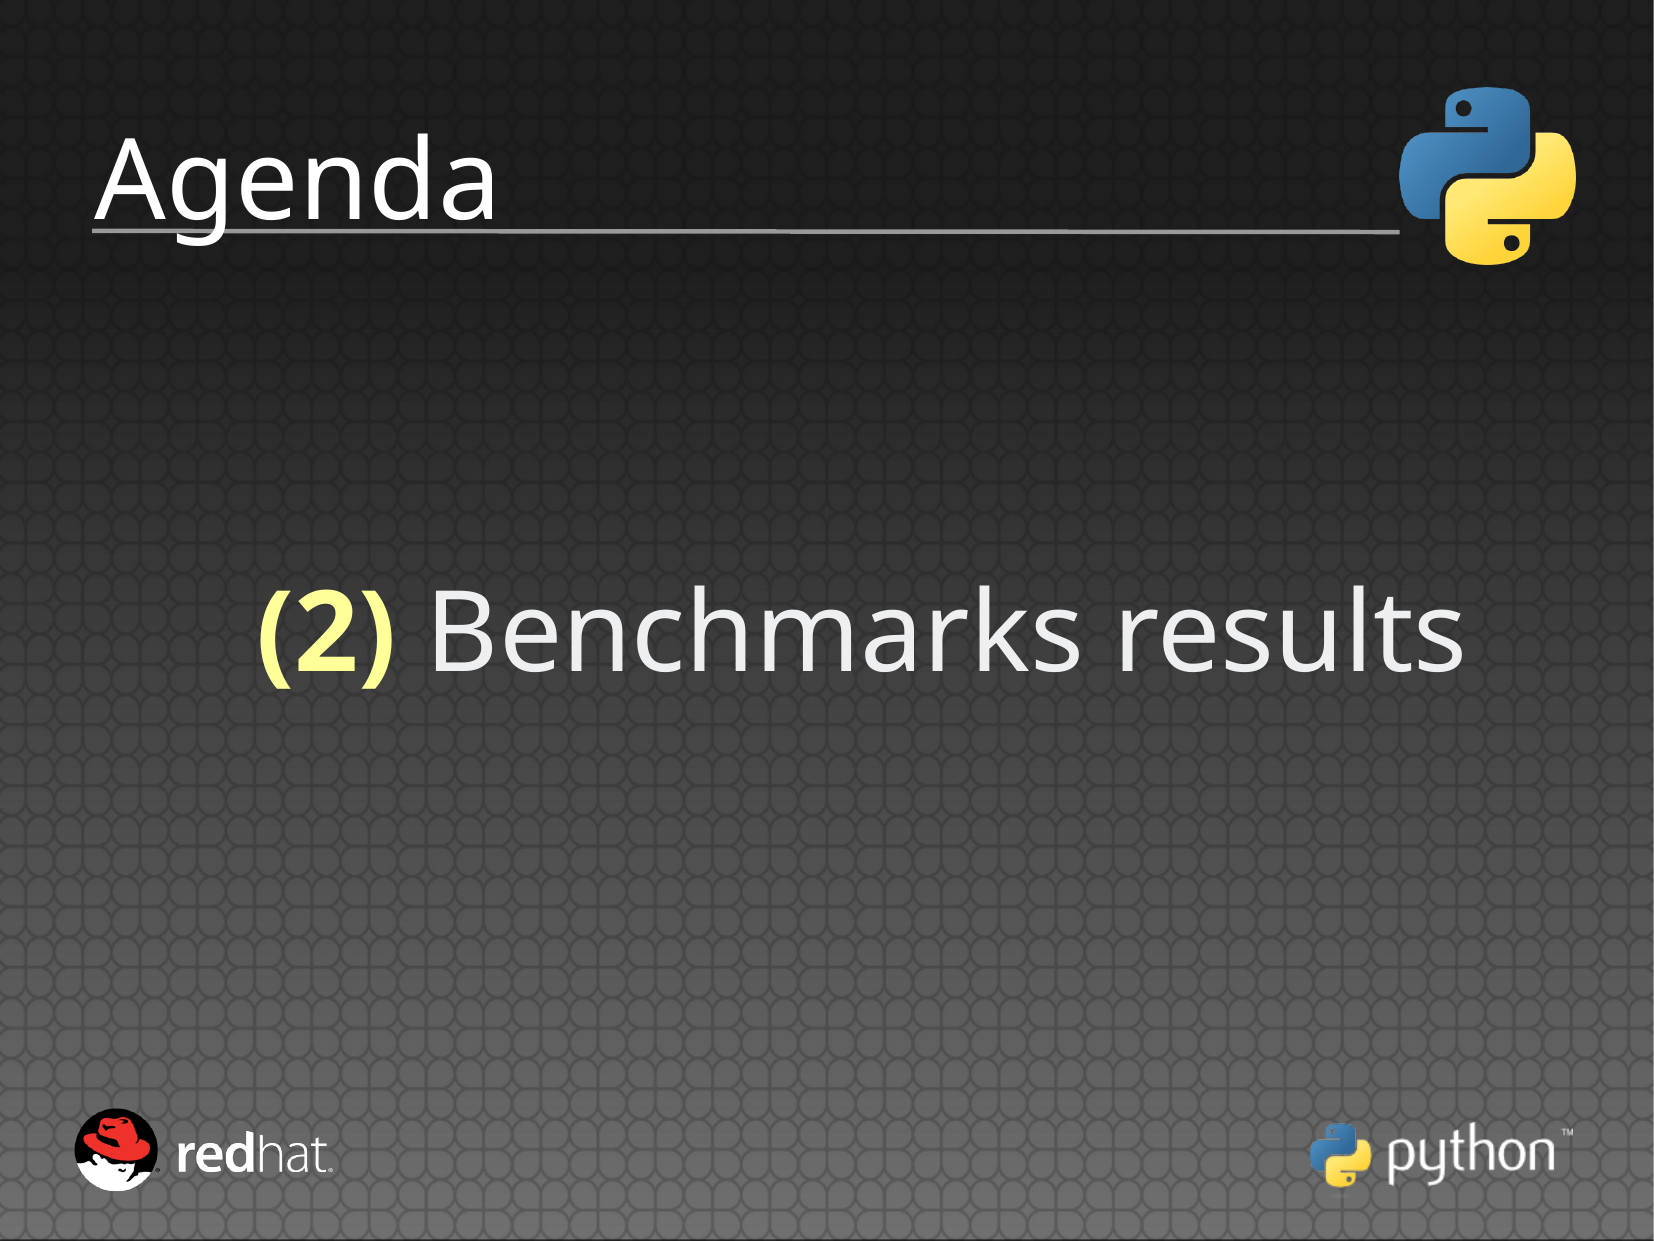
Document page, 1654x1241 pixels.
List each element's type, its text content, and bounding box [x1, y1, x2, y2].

title Agenda [94, 100, 1426, 251]
list (2) Benchmarks results [82, 551, 1571, 1130]
picture [0, 0, 1654, 1241]
